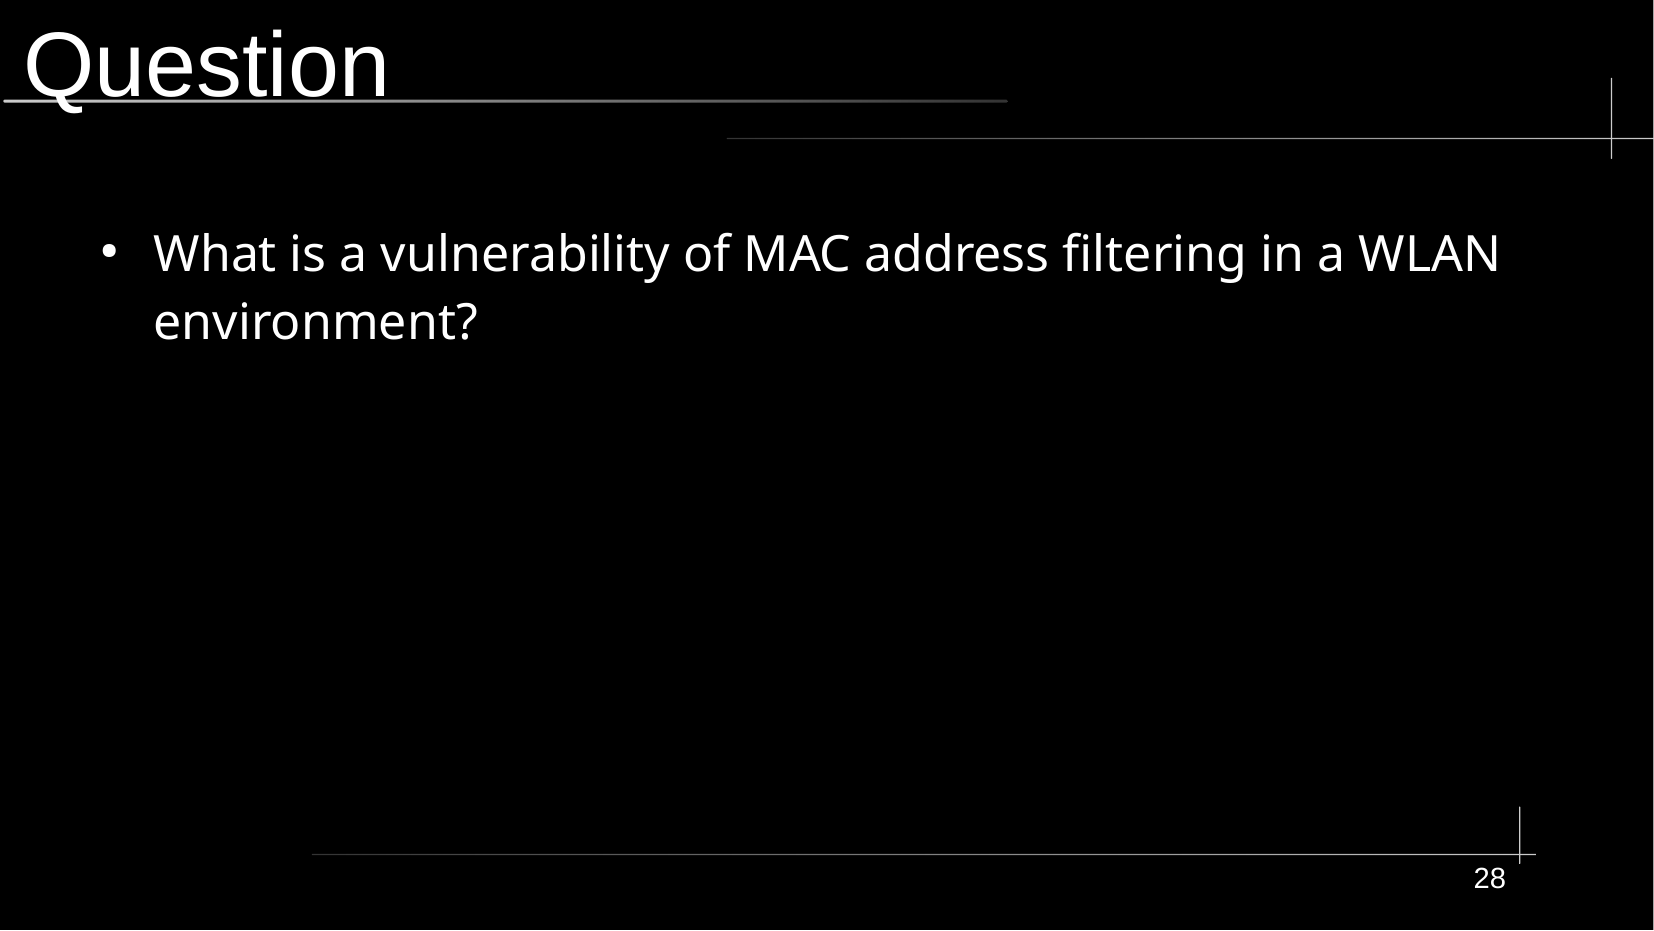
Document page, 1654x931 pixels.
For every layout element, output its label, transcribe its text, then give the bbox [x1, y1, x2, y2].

title Question [23, 11, 1589, 119]
list What is a vulnerability of MAC address filtering in a WLAN environment? [82, 217, 1571, 758]
